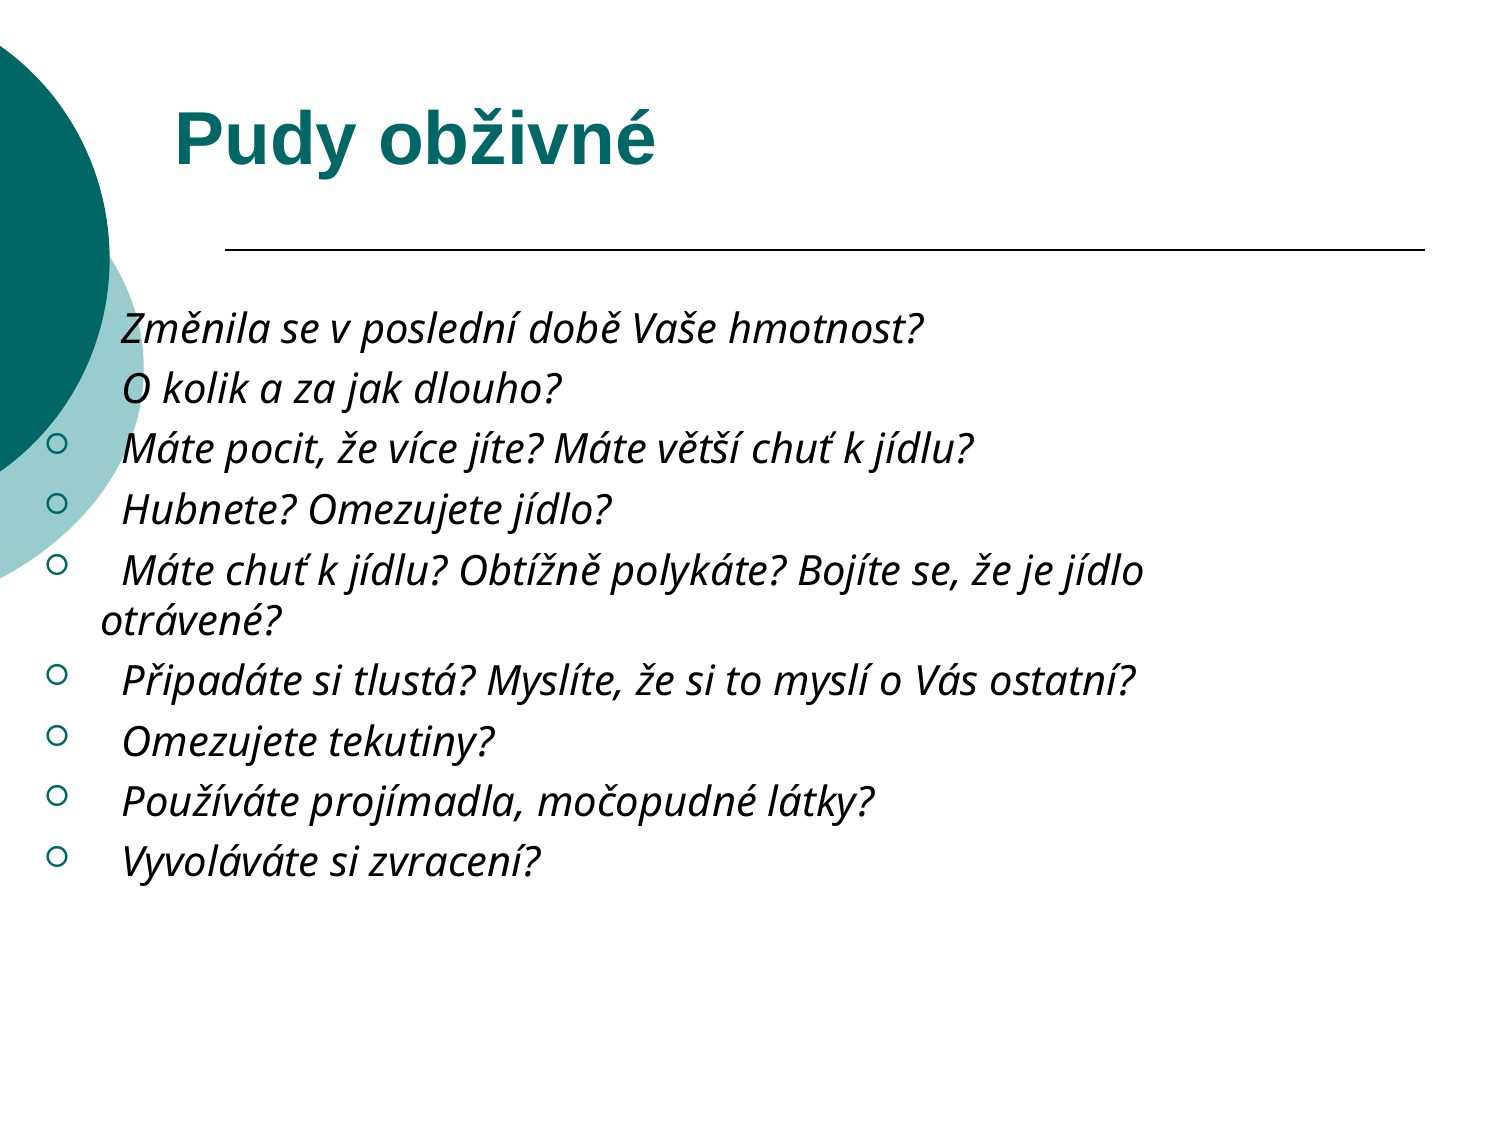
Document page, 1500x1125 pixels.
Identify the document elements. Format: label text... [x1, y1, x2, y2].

list Změnila se v poslední době Vaše hmotnost? O kolik a za jak dlouho? Máte pocit, že více jíte? Máte větší chuť k jídlu? Hubnete? Omezujete jídlo? Máte chuť k jídlu? Obtížně polykáte? Bojíte se, že je jídlo otrávené? Připadáte si tlustá? Myslíte, že si to myslí o Vás ostatní? Omezujete tekutiny? Používáte projímadla, močopudné látky? Vyvoláváte si zvracení? [29, 172, 1471, 1125]
title Pudy obživné [76, 0, 1427, 172]
